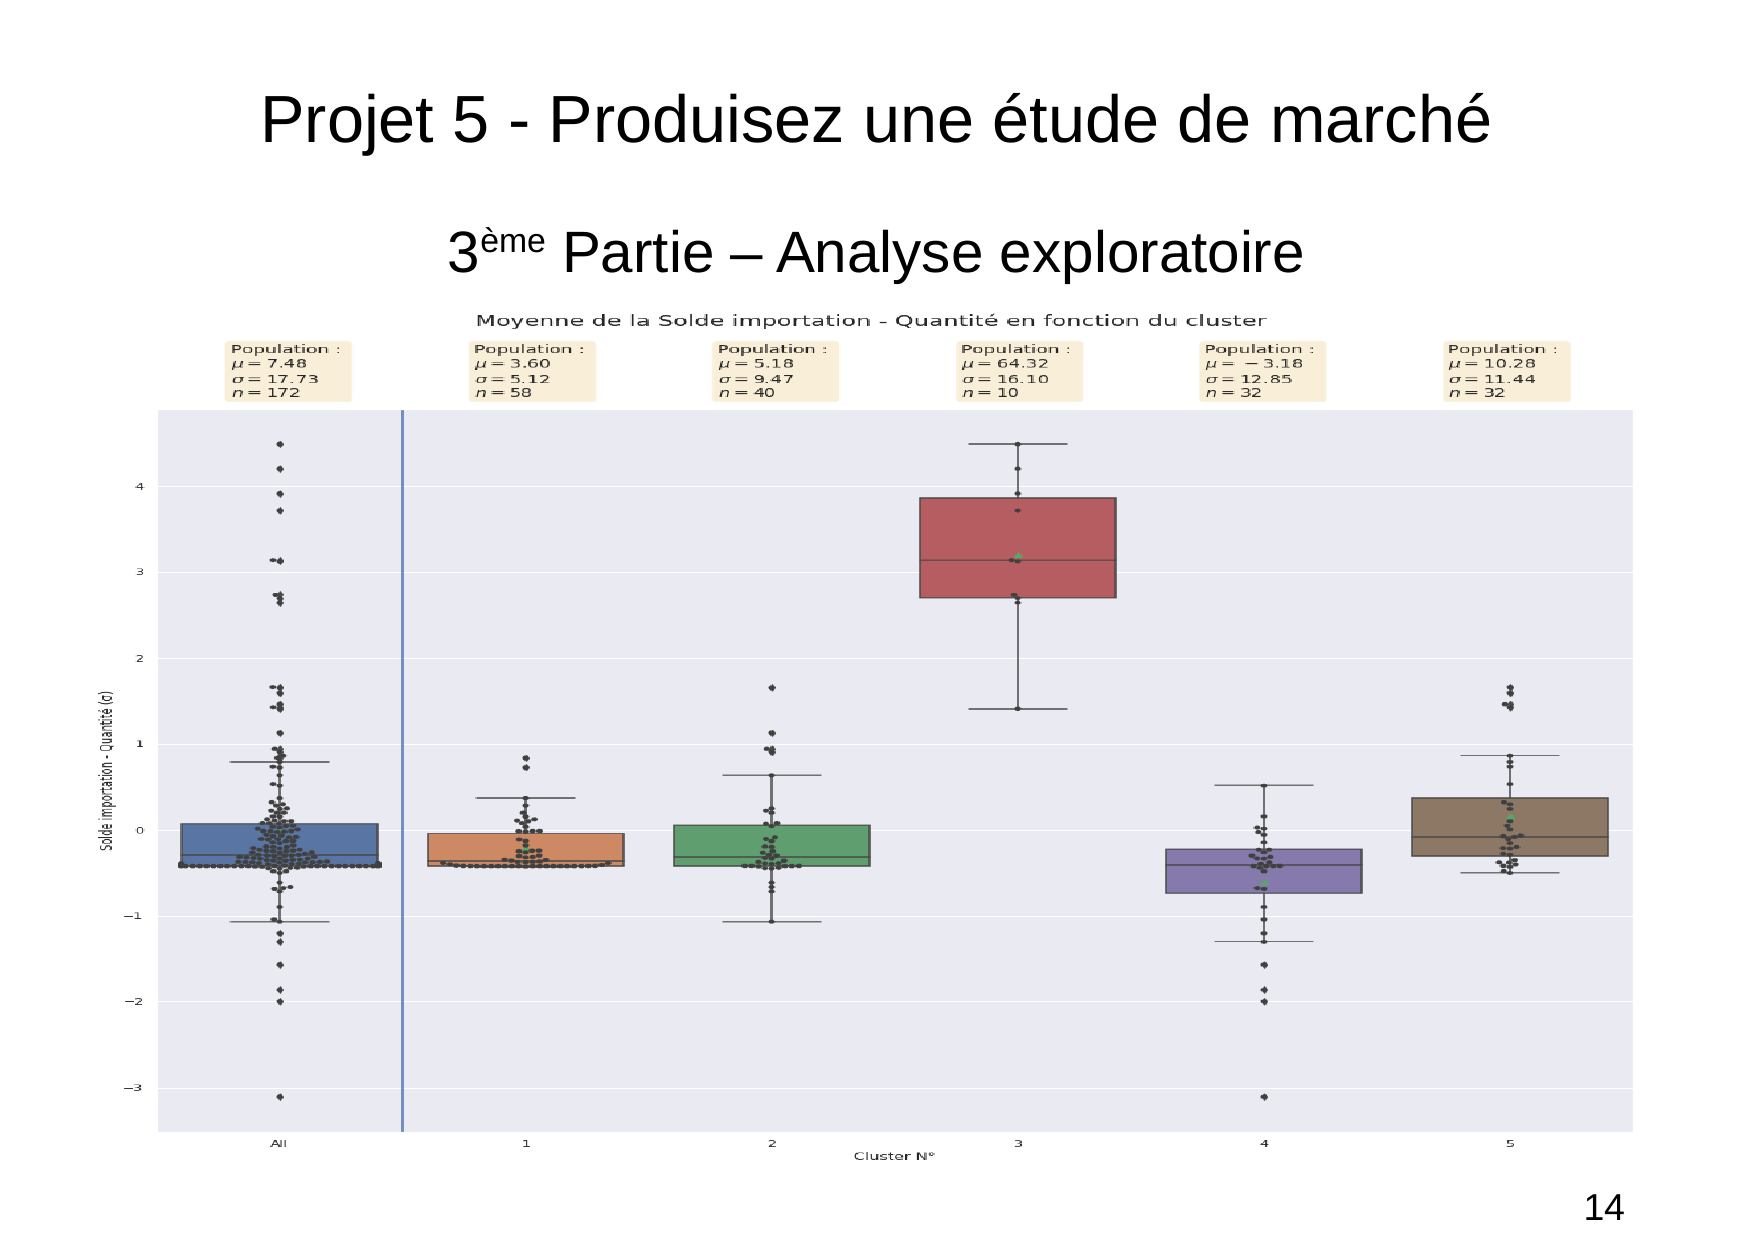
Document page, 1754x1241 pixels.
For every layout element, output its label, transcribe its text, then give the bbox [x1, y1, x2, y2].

title Projet 5 - Produisez une étude de marché [140, 48, 1614, 188]
picture [82, 307, 1654, 1173]
text_box <numéro> [1568, 1178, 1754, 1241]
subtitle 3ème Partie – Analyse exploratoire [140, 188, 1614, 307]
